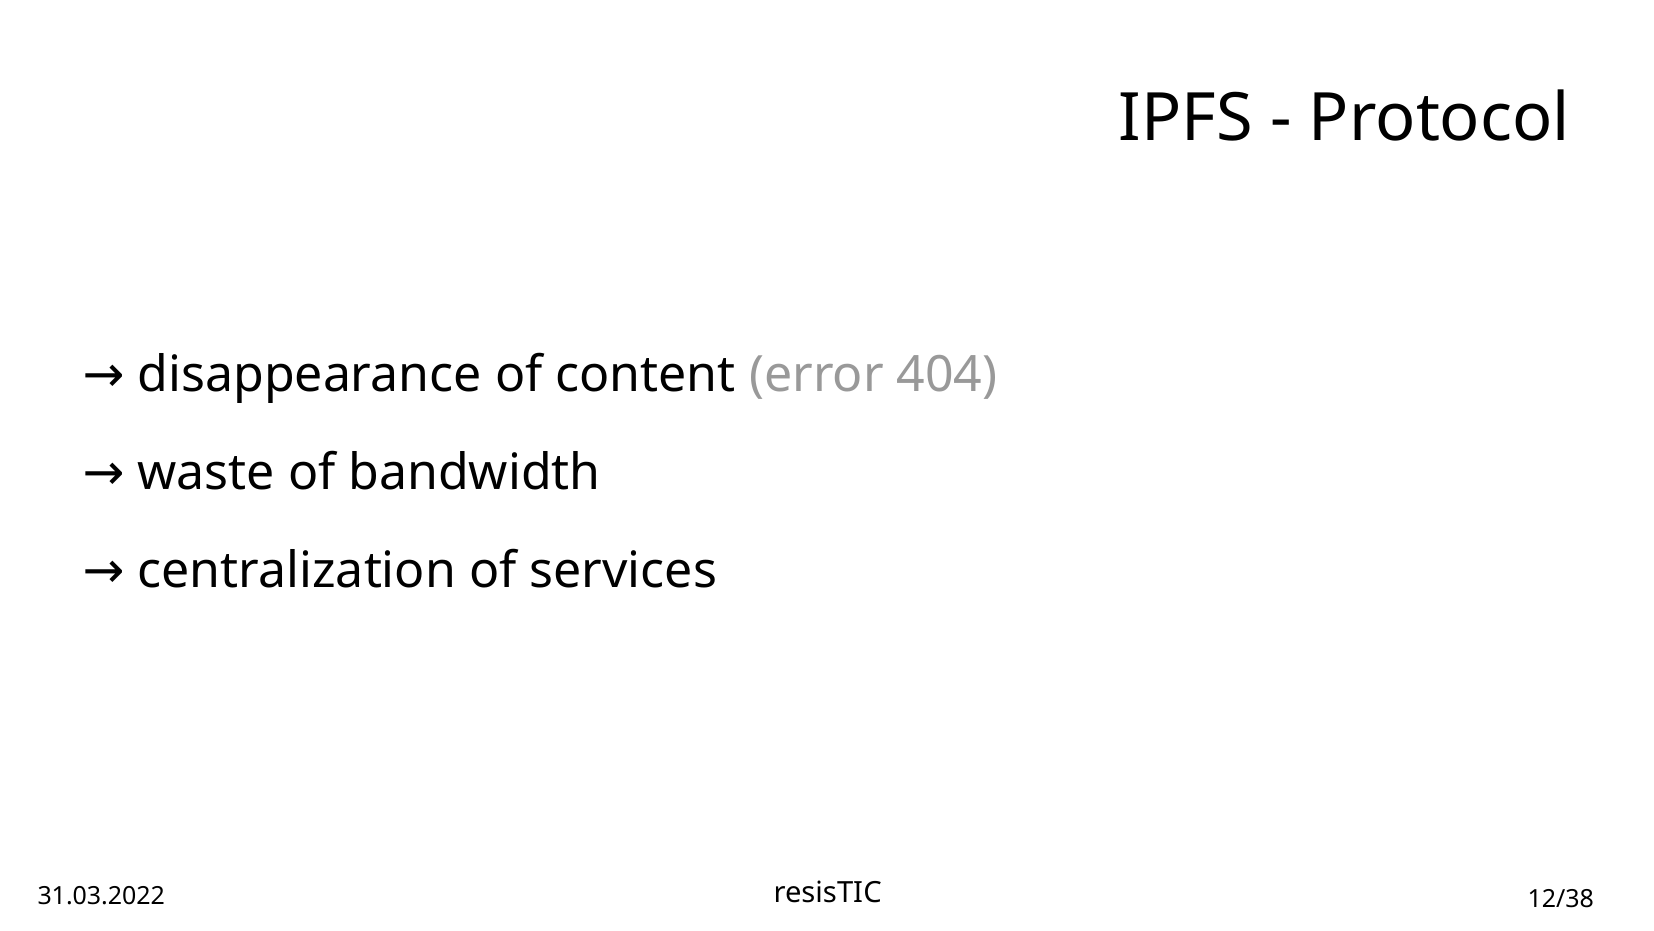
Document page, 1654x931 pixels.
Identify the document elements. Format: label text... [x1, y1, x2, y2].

text_box 12/38 [1383, 873, 1609, 919]
list → disappearance of content (error 404) → waste of bandwidth → centralization of services [82, 217, 1571, 826]
title IPFS - Protocol [82, 37, 1571, 193]
